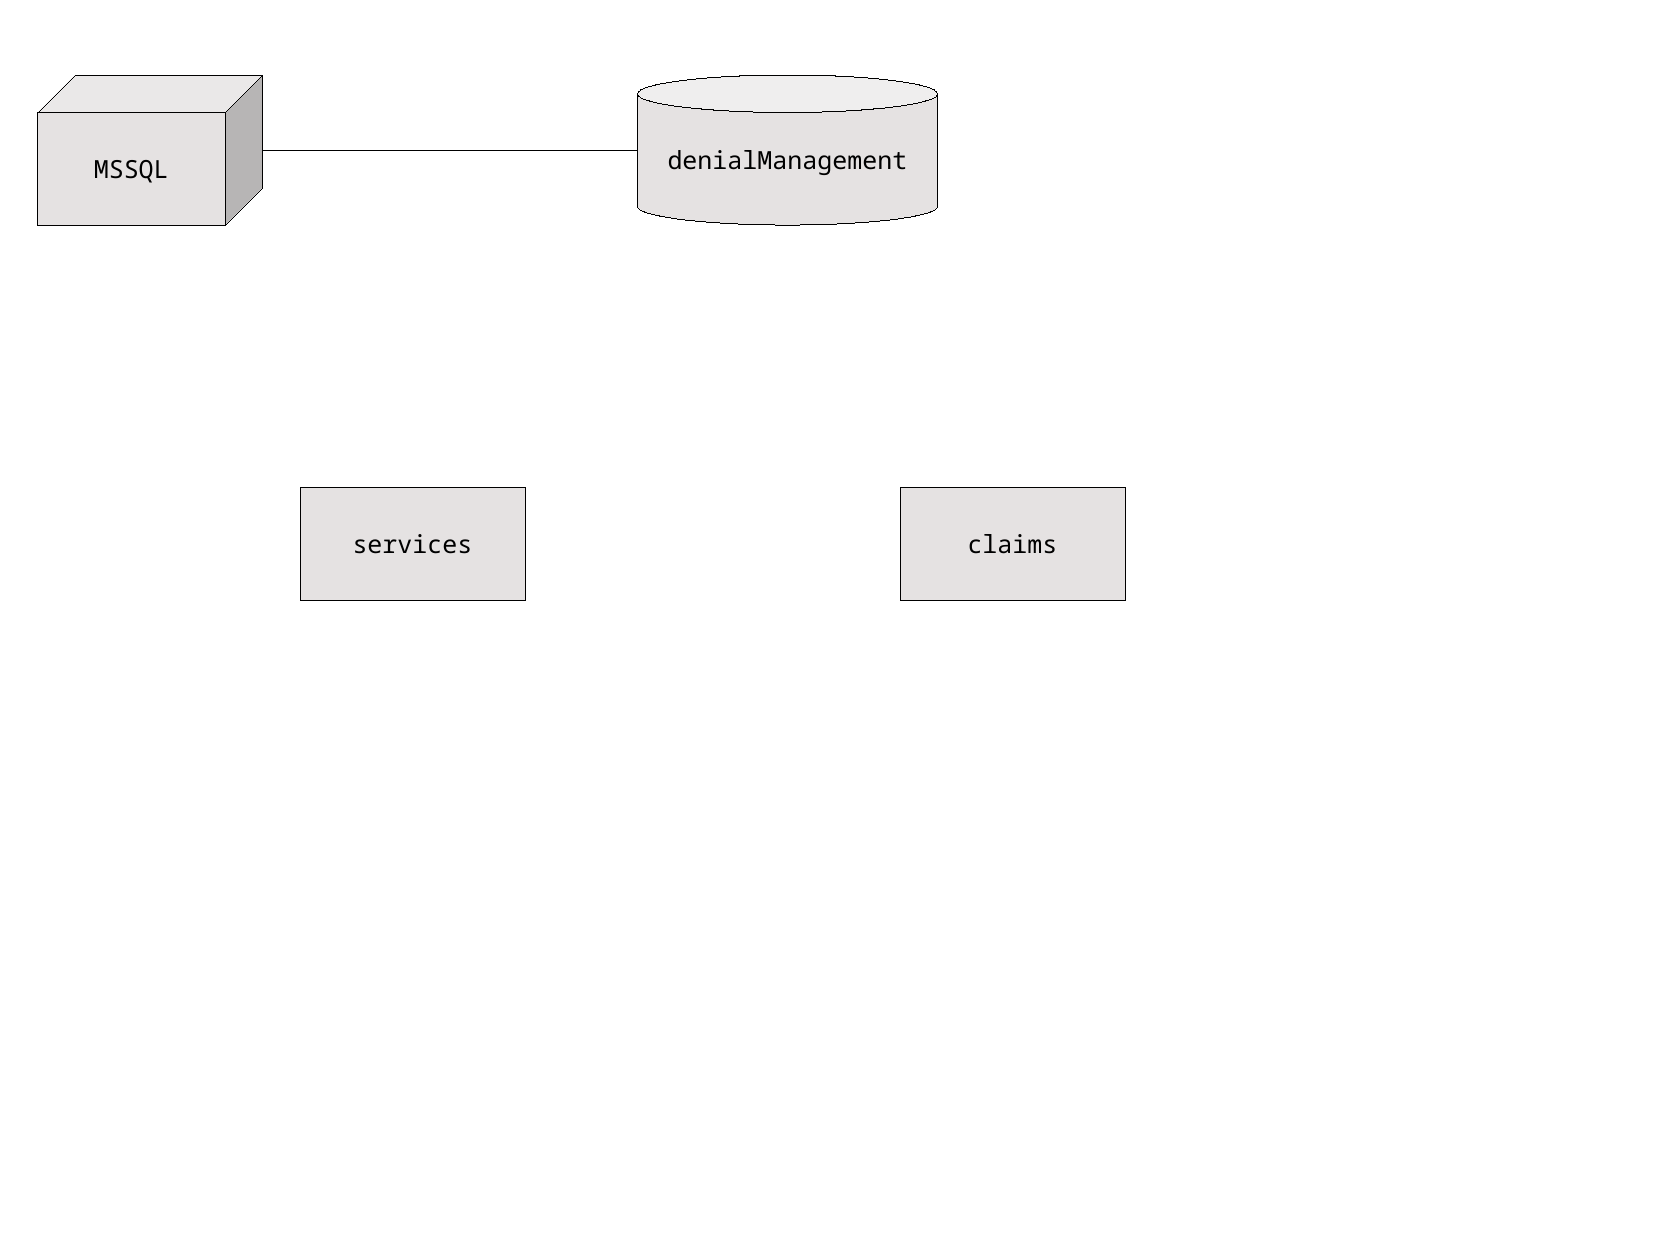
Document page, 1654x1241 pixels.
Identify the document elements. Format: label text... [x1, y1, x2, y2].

text_box MSSQL [37, 113, 225, 226]
text_box denialManagement [637, 95, 938, 226]
text_box claims [900, 487, 1126, 601]
text_box services [300, 487, 526, 601]
